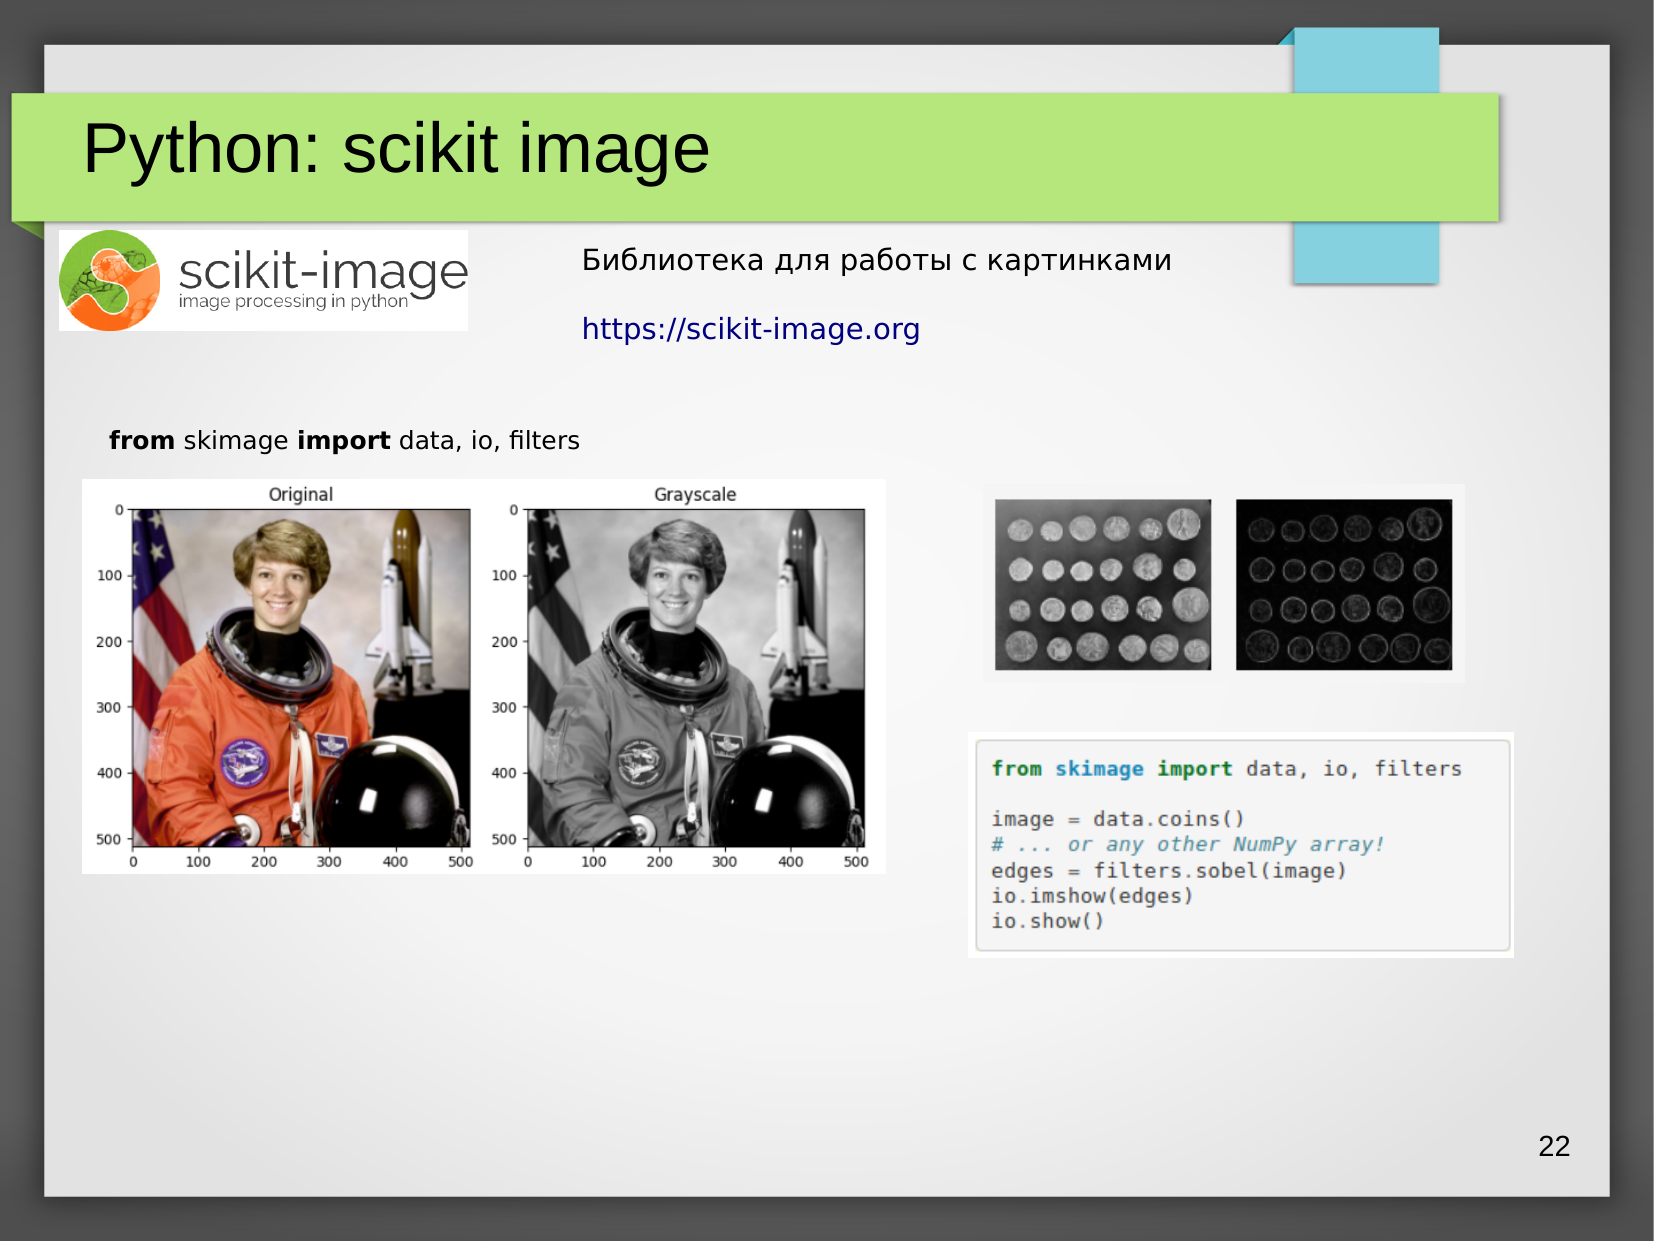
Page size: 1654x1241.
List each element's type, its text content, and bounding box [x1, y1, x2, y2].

text_box Библиотека для работы с картинками https://scikit-image.org [566, 236, 1229, 389]
title Python: scikit image [82, 106, 1264, 190]
picture [0, 0, 1654, 1241]
text_box from skimage import data, io, filters [94, 389, 721, 464]
